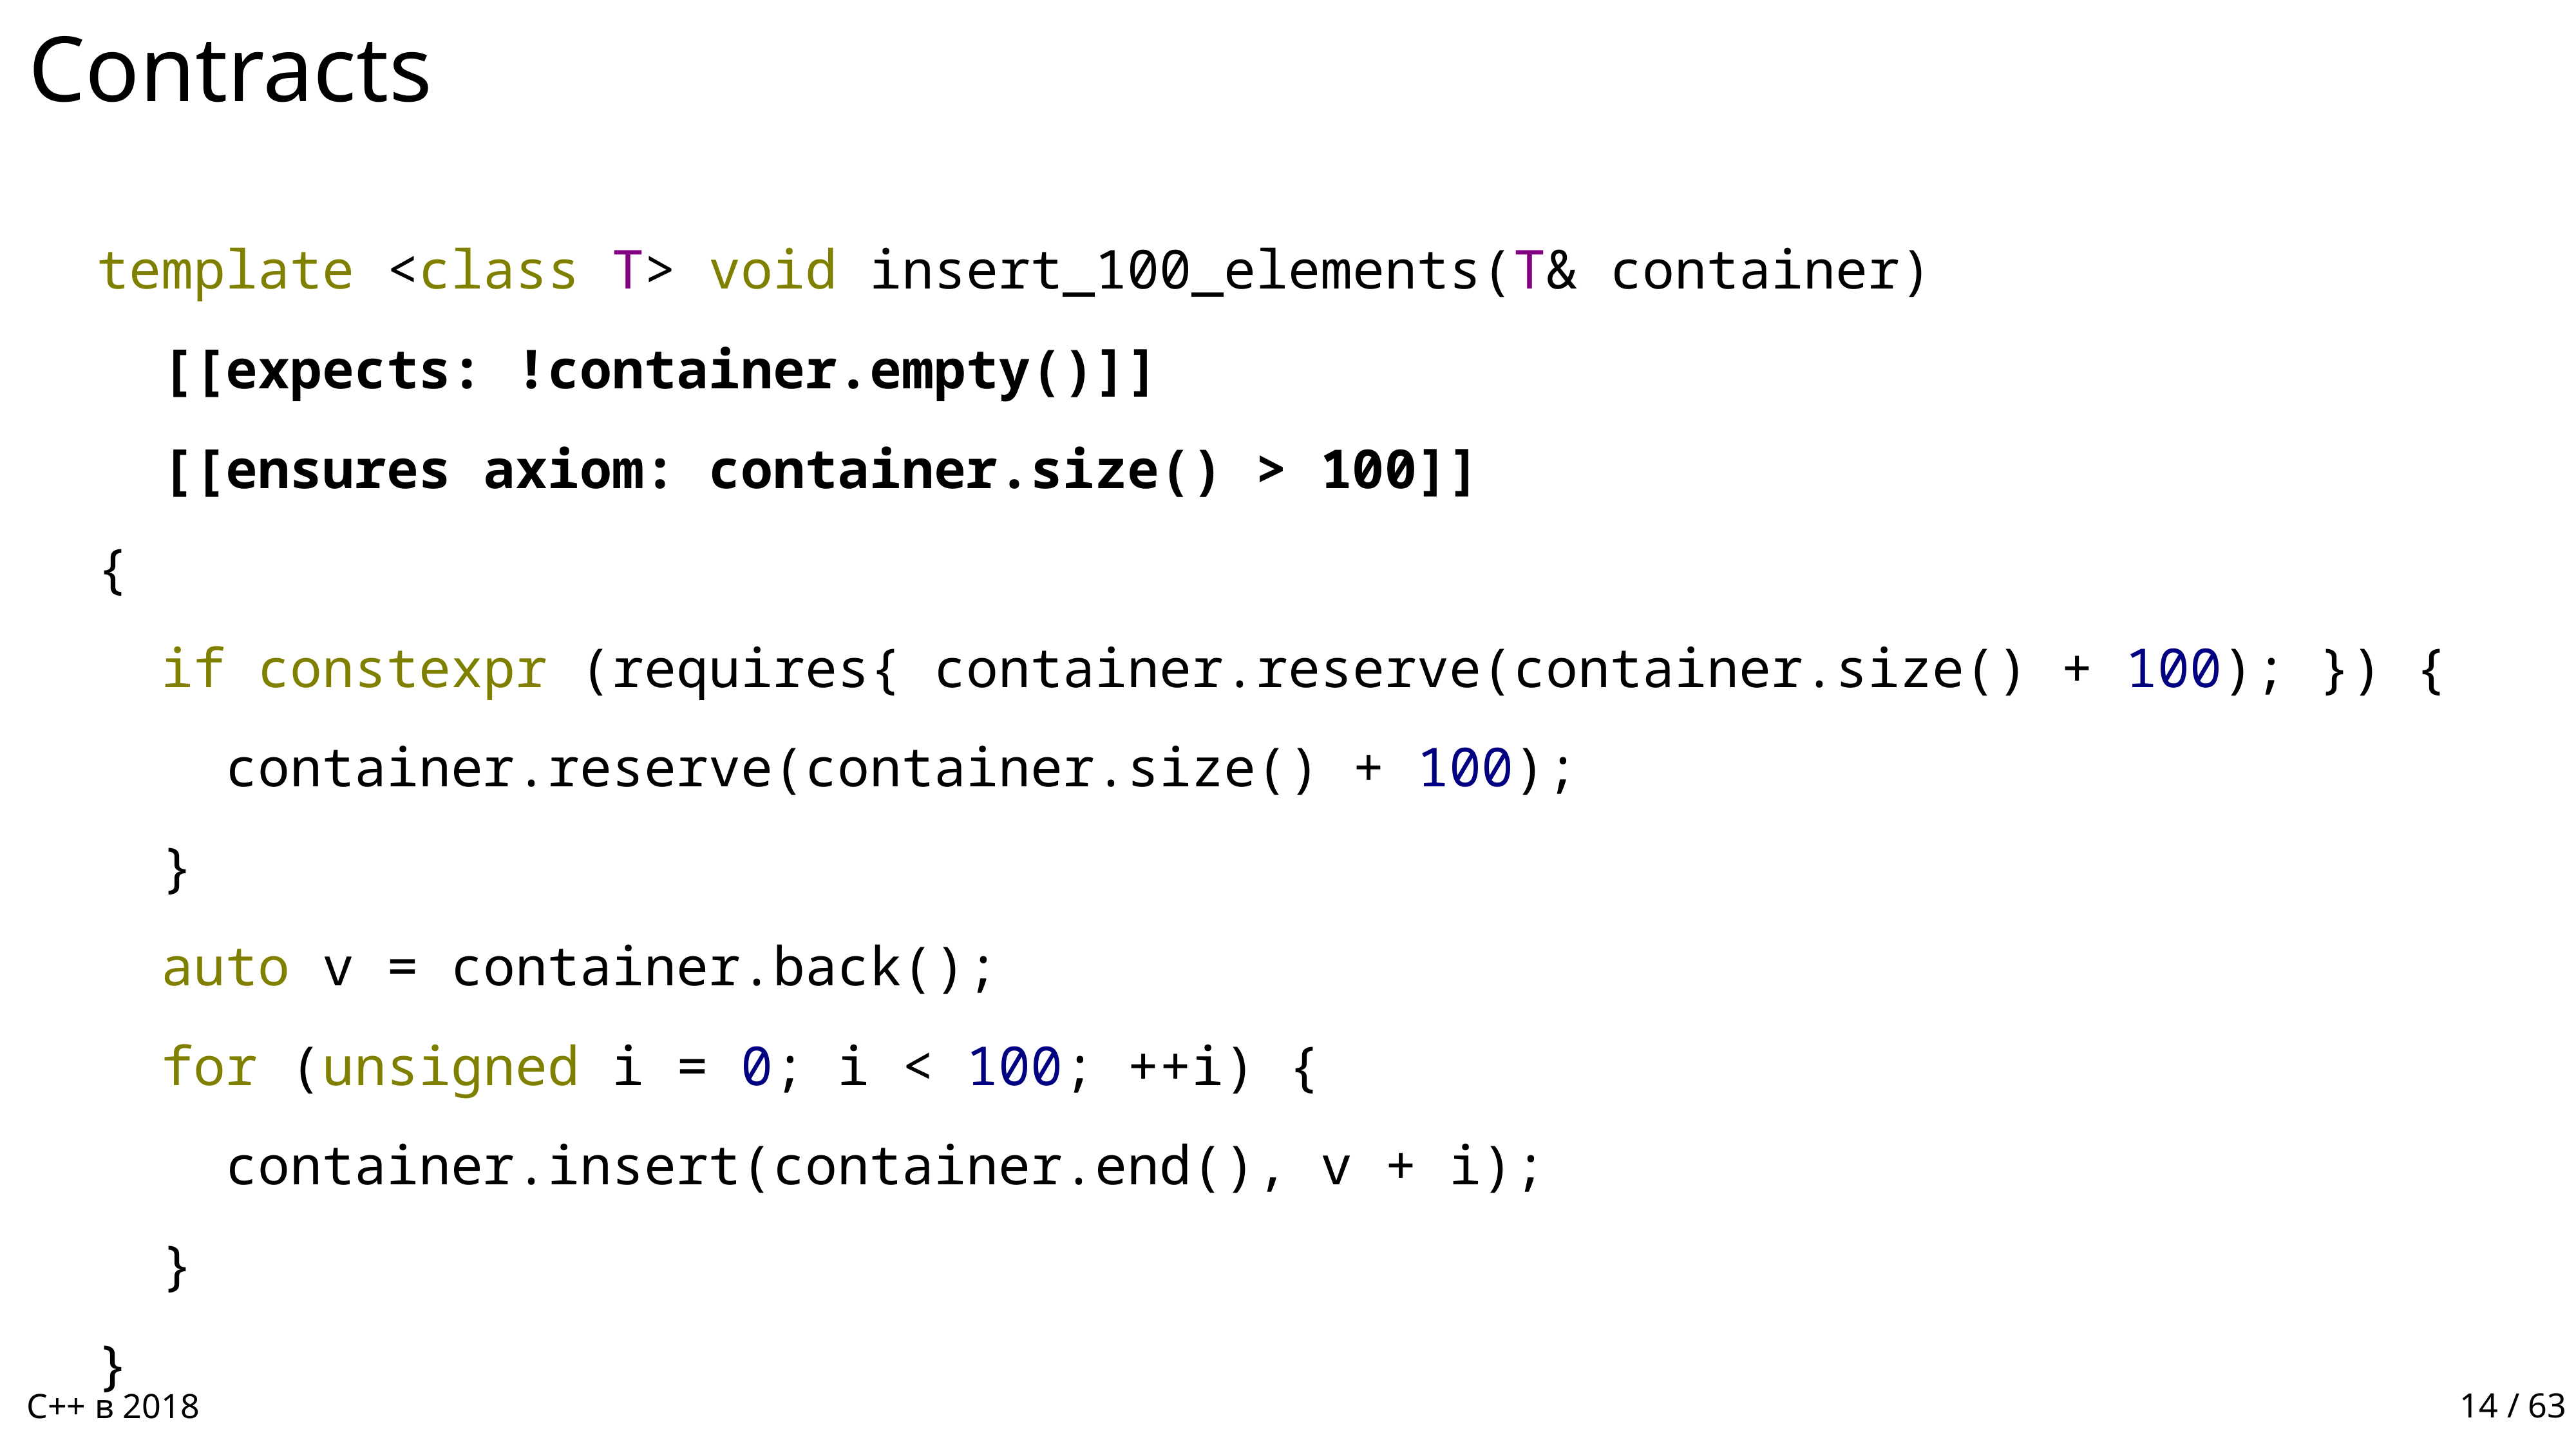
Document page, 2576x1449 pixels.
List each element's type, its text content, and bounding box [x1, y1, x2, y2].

list template <class T> void insert_100_elements(T& container) [[expects: !container.empty()]] [[ensures axiom: container.size() > 100]] { if constexpr (requires{ container.reserve(container.size() + 100); }) { container.reserve(container.size() + 100); } auto v = container.back(); for (unsigned i = 0; i < 100; ++i) { container.insert(container.end(), v + i); } } [87, 214, 2551, 1382]
list C++ в 2018 [17, 1376, 1114, 1431]
title Contracts [19, 19, 2551, 155]
list <number> / 63 [1479, 1376, 2576, 1431]
